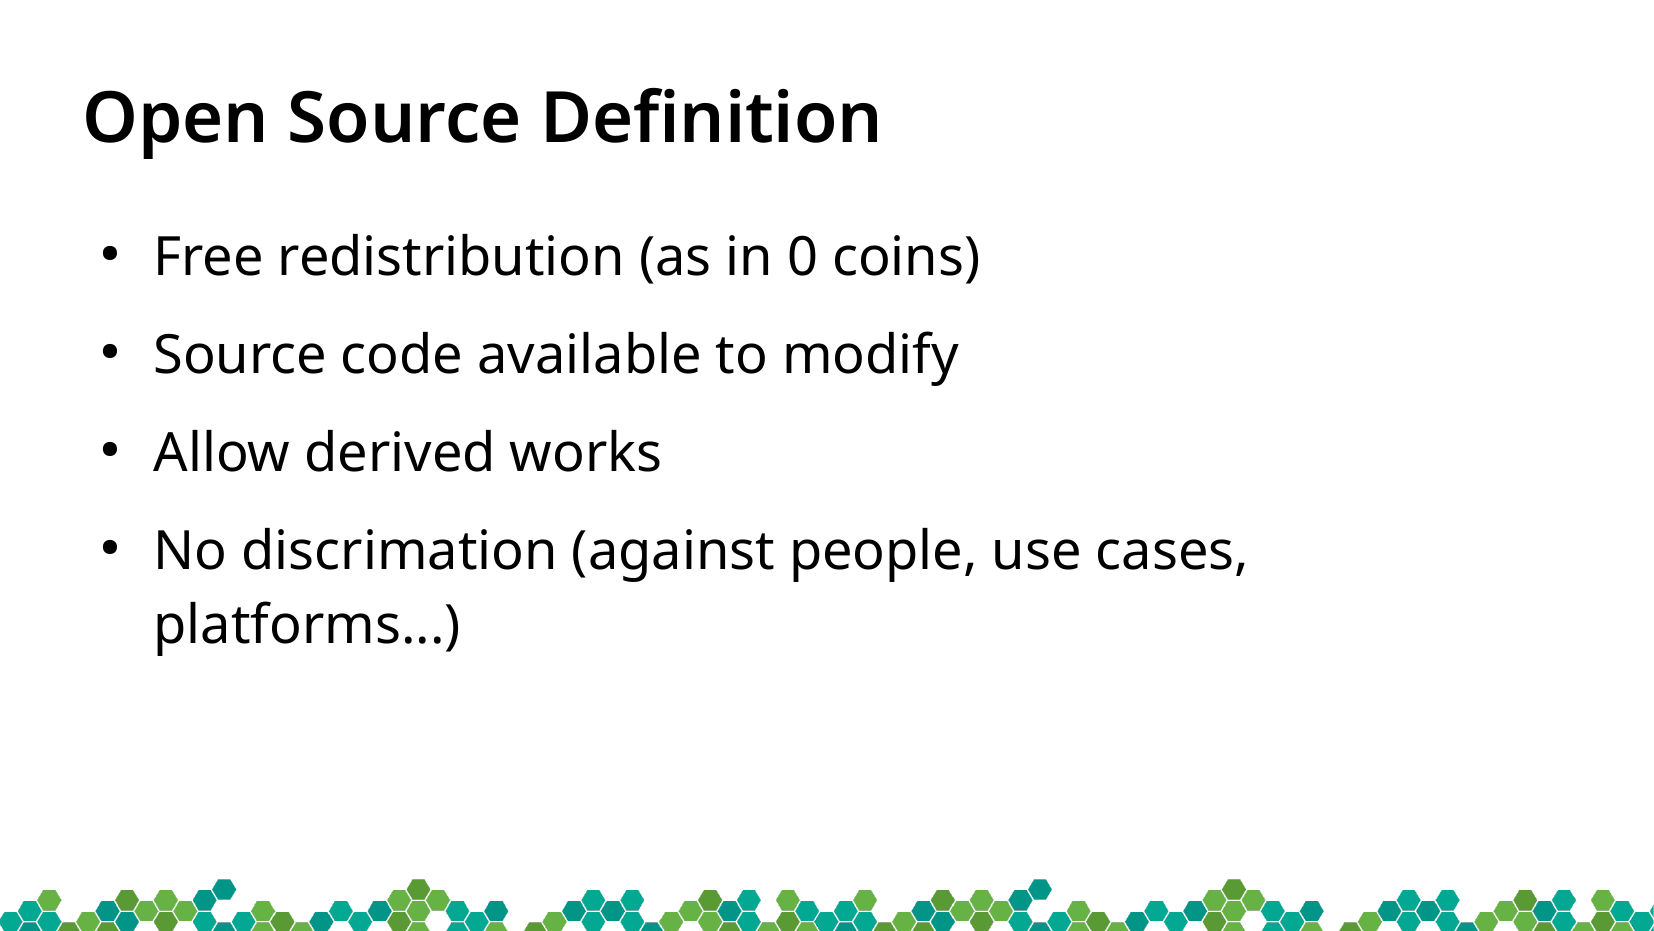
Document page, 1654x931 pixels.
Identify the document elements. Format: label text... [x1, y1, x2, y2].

picture [0, 871, 1654, 931]
title Open Source Definition [82, 37, 1571, 193]
list Free redistribution (as in 0 coins) Source code available to modify Allow derived works No discrimation (against people, use cases, platforms...) [82, 217, 1571, 758]
